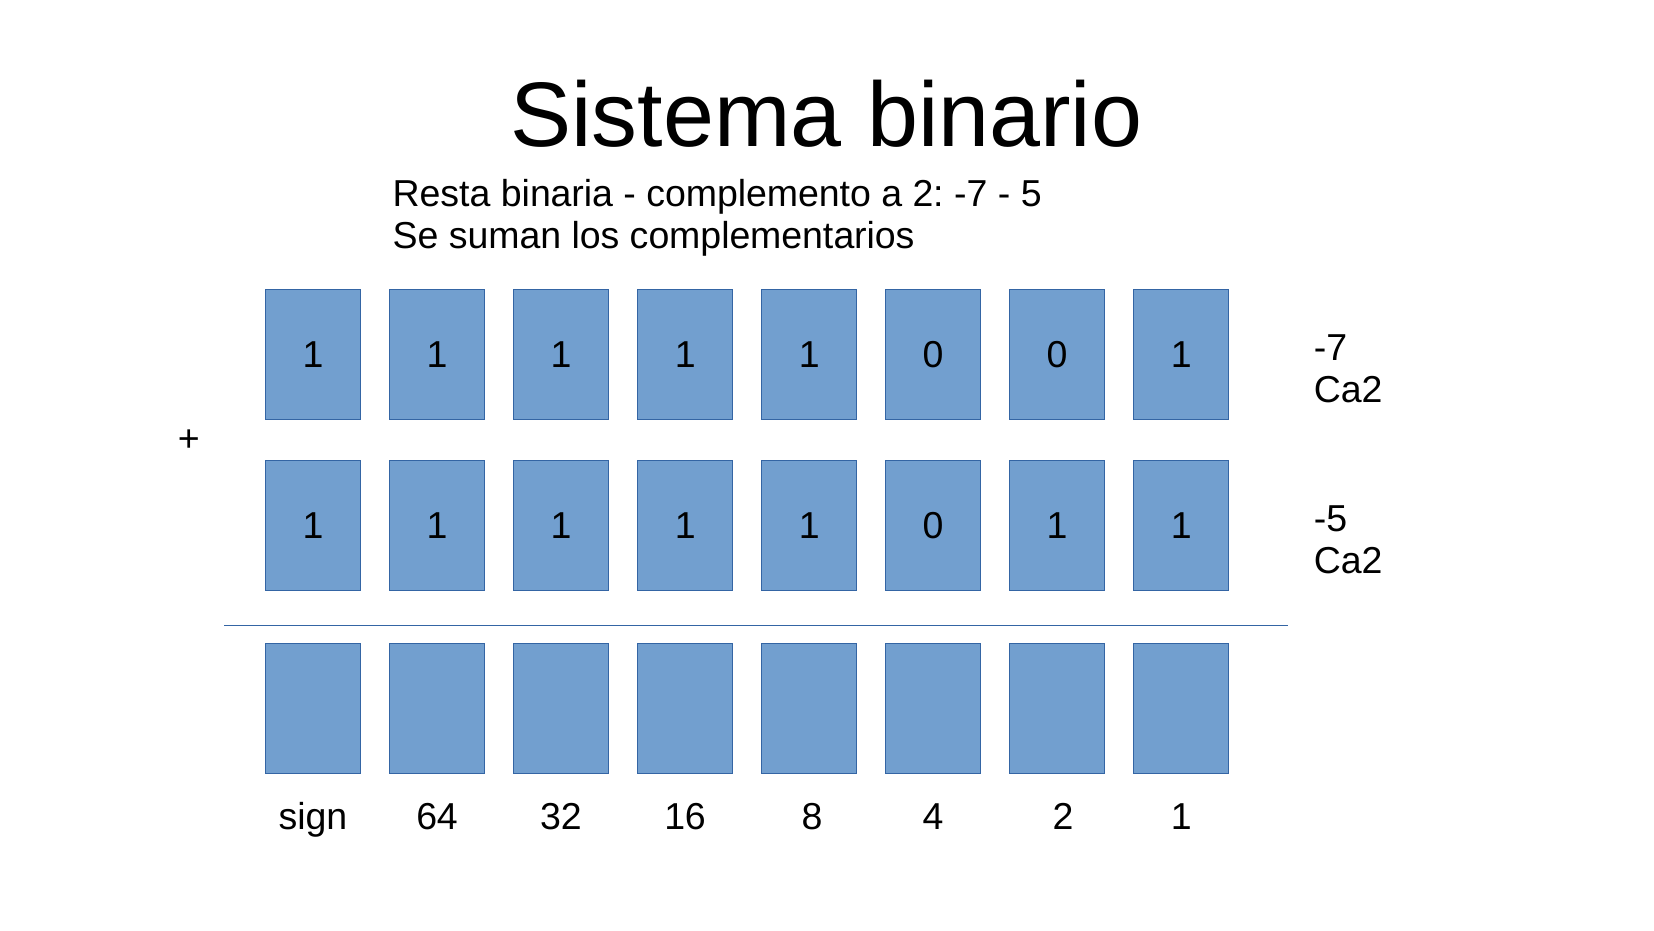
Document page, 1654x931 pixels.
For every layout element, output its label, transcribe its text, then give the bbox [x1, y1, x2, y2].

text_box + [135, 409, 243, 467]
text_box -7 Ca2 [1299, 318, 1406, 460]
text_box 4 [897, 787, 969, 845]
text_box 1 [637, 289, 733, 420]
text_box [885, 643, 981, 774]
text_box [1133, 643, 1229, 774]
text_box [637, 643, 733, 774]
text_box 1 [637, 460, 733, 591]
text_box Resta binaria - complemento a 2: -7 - 5 Se suman los complementarios [377, 165, 1193, 265]
text_box 1 [1145, 787, 1217, 845]
text_box 16 [637, 787, 733, 845]
text_box 0 [885, 289, 981, 420]
text_box [513, 643, 609, 774]
text_box [761, 643, 857, 774]
text_box 1 [389, 289, 485, 420]
text_box [265, 643, 361, 774]
text_box sign [259, 787, 367, 845]
text_box 0 [1009, 289, 1105, 420]
title Sistema binario [82, 37, 1571, 193]
text_box [389, 643, 485, 774]
text_box 1 [1133, 460, 1229, 591]
text_box 1 [513, 289, 609, 420]
text_box 1 [389, 460, 485, 591]
text_box 1 [761, 289, 857, 420]
text_box 1 [1009, 460, 1105, 591]
text_box 1 [265, 460, 361, 591]
text_box 1 [1133, 289, 1229, 420]
text_box -5 Ca2 [1299, 490, 1430, 631]
text_box 0 [885, 460, 981, 591]
text_box 1 [265, 289, 361, 420]
text_box 1 [513, 460, 609, 591]
text_box 1 [761, 460, 857, 591]
text_box [1009, 643, 1105, 774]
text_box 8 [767, 787, 857, 845]
text_box 32 [507, 787, 615, 845]
text_box 64 [389, 787, 485, 845]
text_box 2 [1027, 787, 1099, 845]
